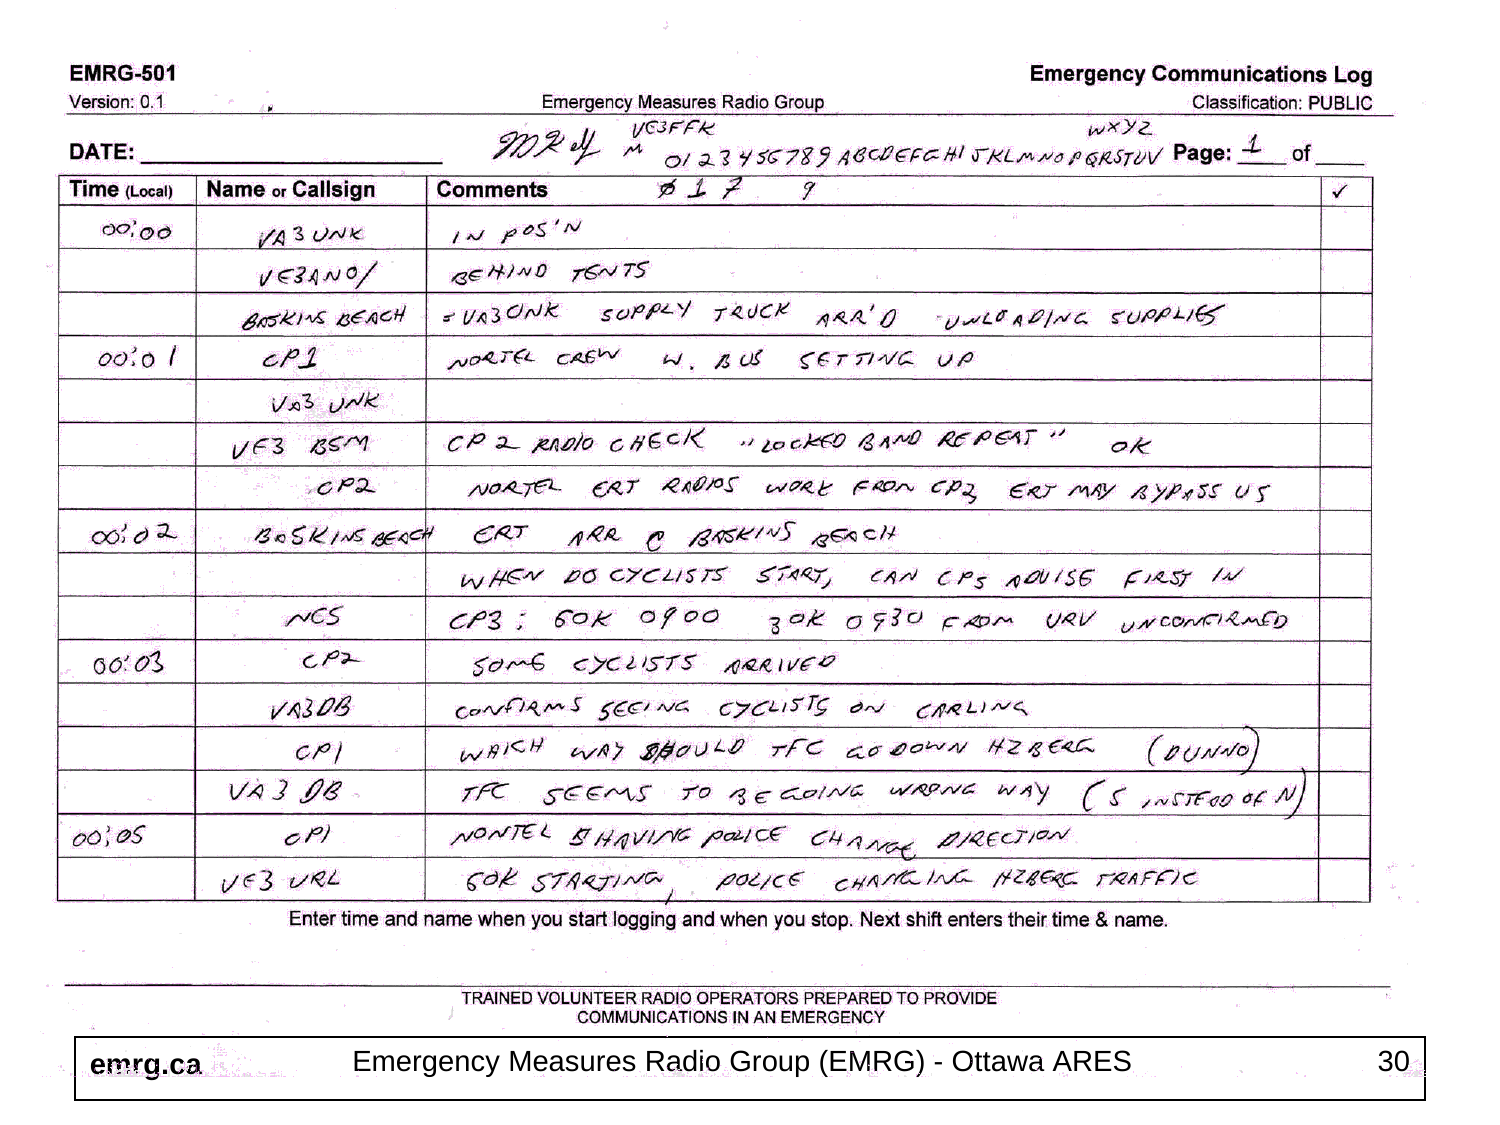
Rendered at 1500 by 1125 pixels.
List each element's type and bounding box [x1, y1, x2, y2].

picture [40, 8, 1426, 1077]
